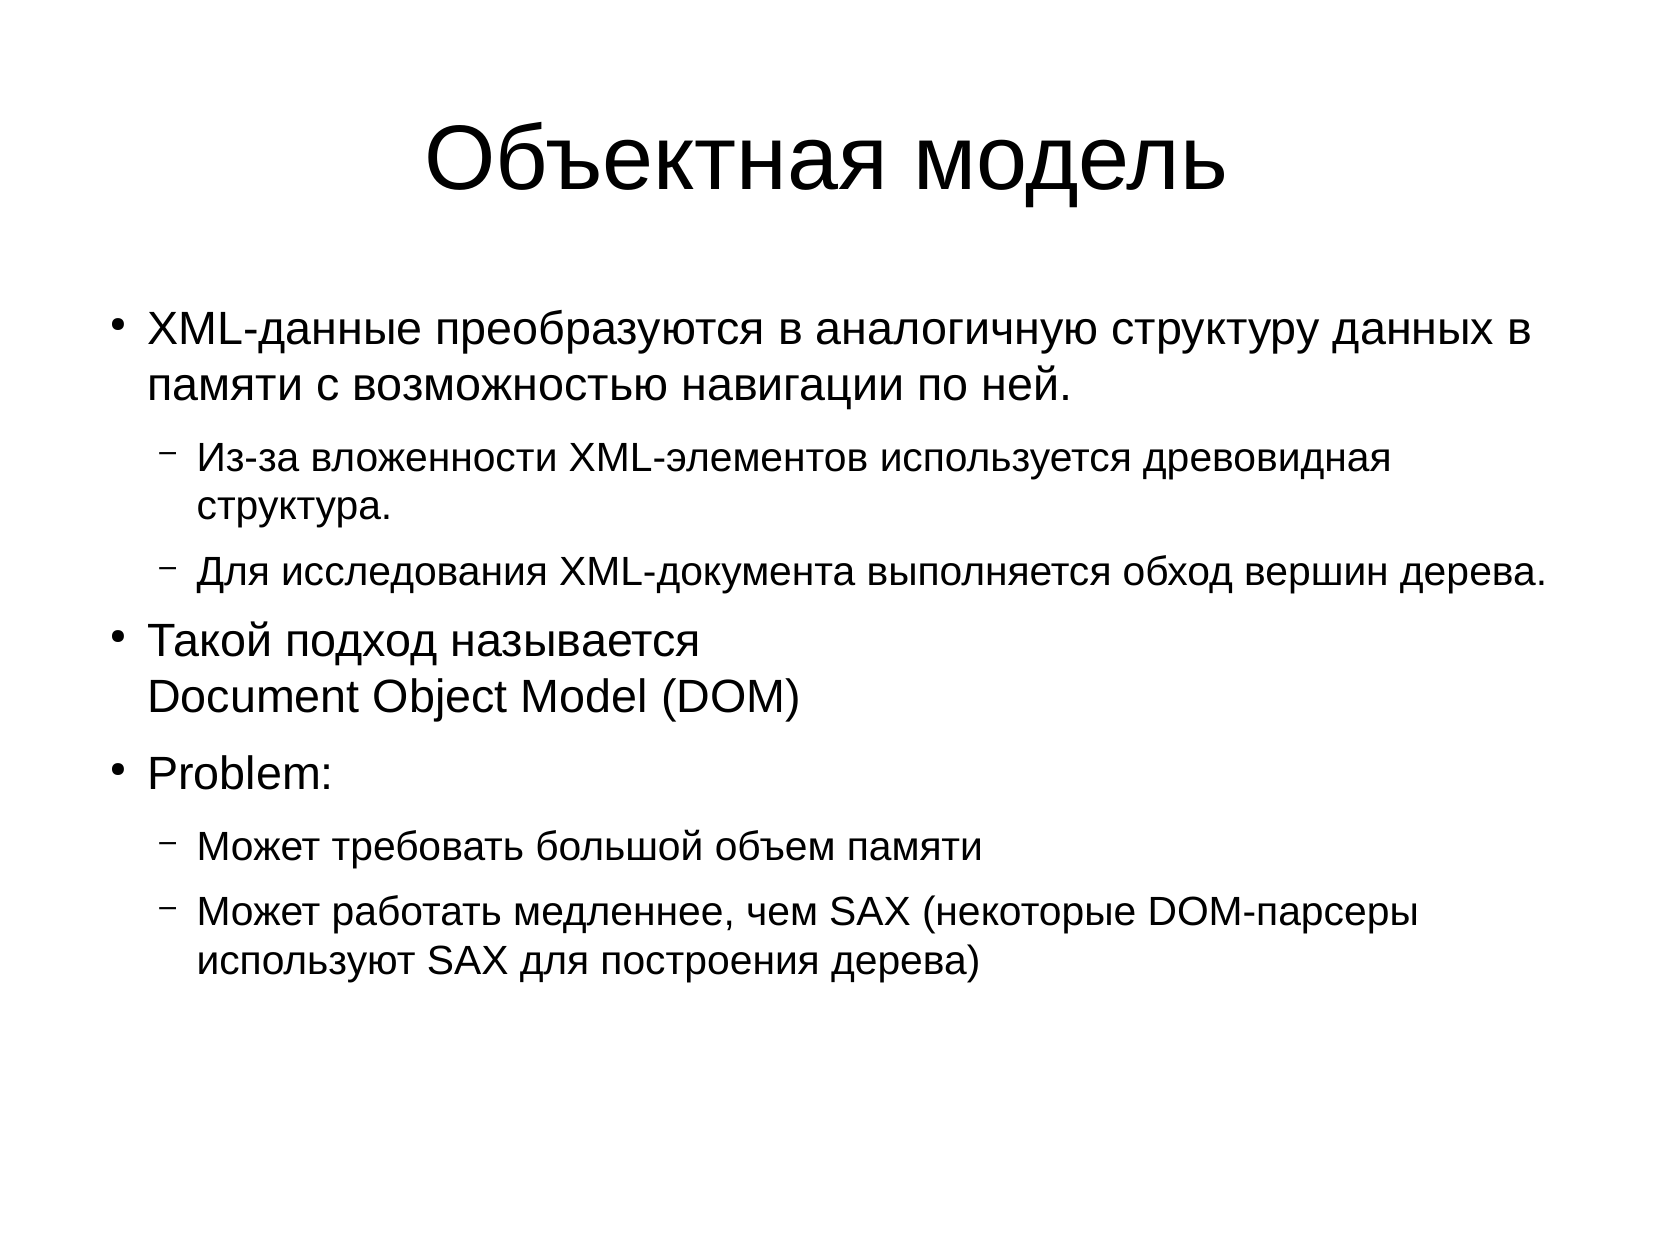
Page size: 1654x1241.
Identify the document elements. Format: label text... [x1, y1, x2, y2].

list XML-данные преобразуются в аналогичную структуру данных в памяти с возможностью навигации по ней. Из-за вложенности XML-элементов используется древовидная структура. Для исследования XML-документа выполняется обход вершин дерева. Такой подход называется Document Object Model (DOM) Problem: Может требовать большой объем памяти Может работать медленнее, чем SAX (некоторые DOM-парсеры используют SAX для построения дерева) [82, 290, 1571, 1010]
title Объектная модель [82, 49, 1571, 257]
